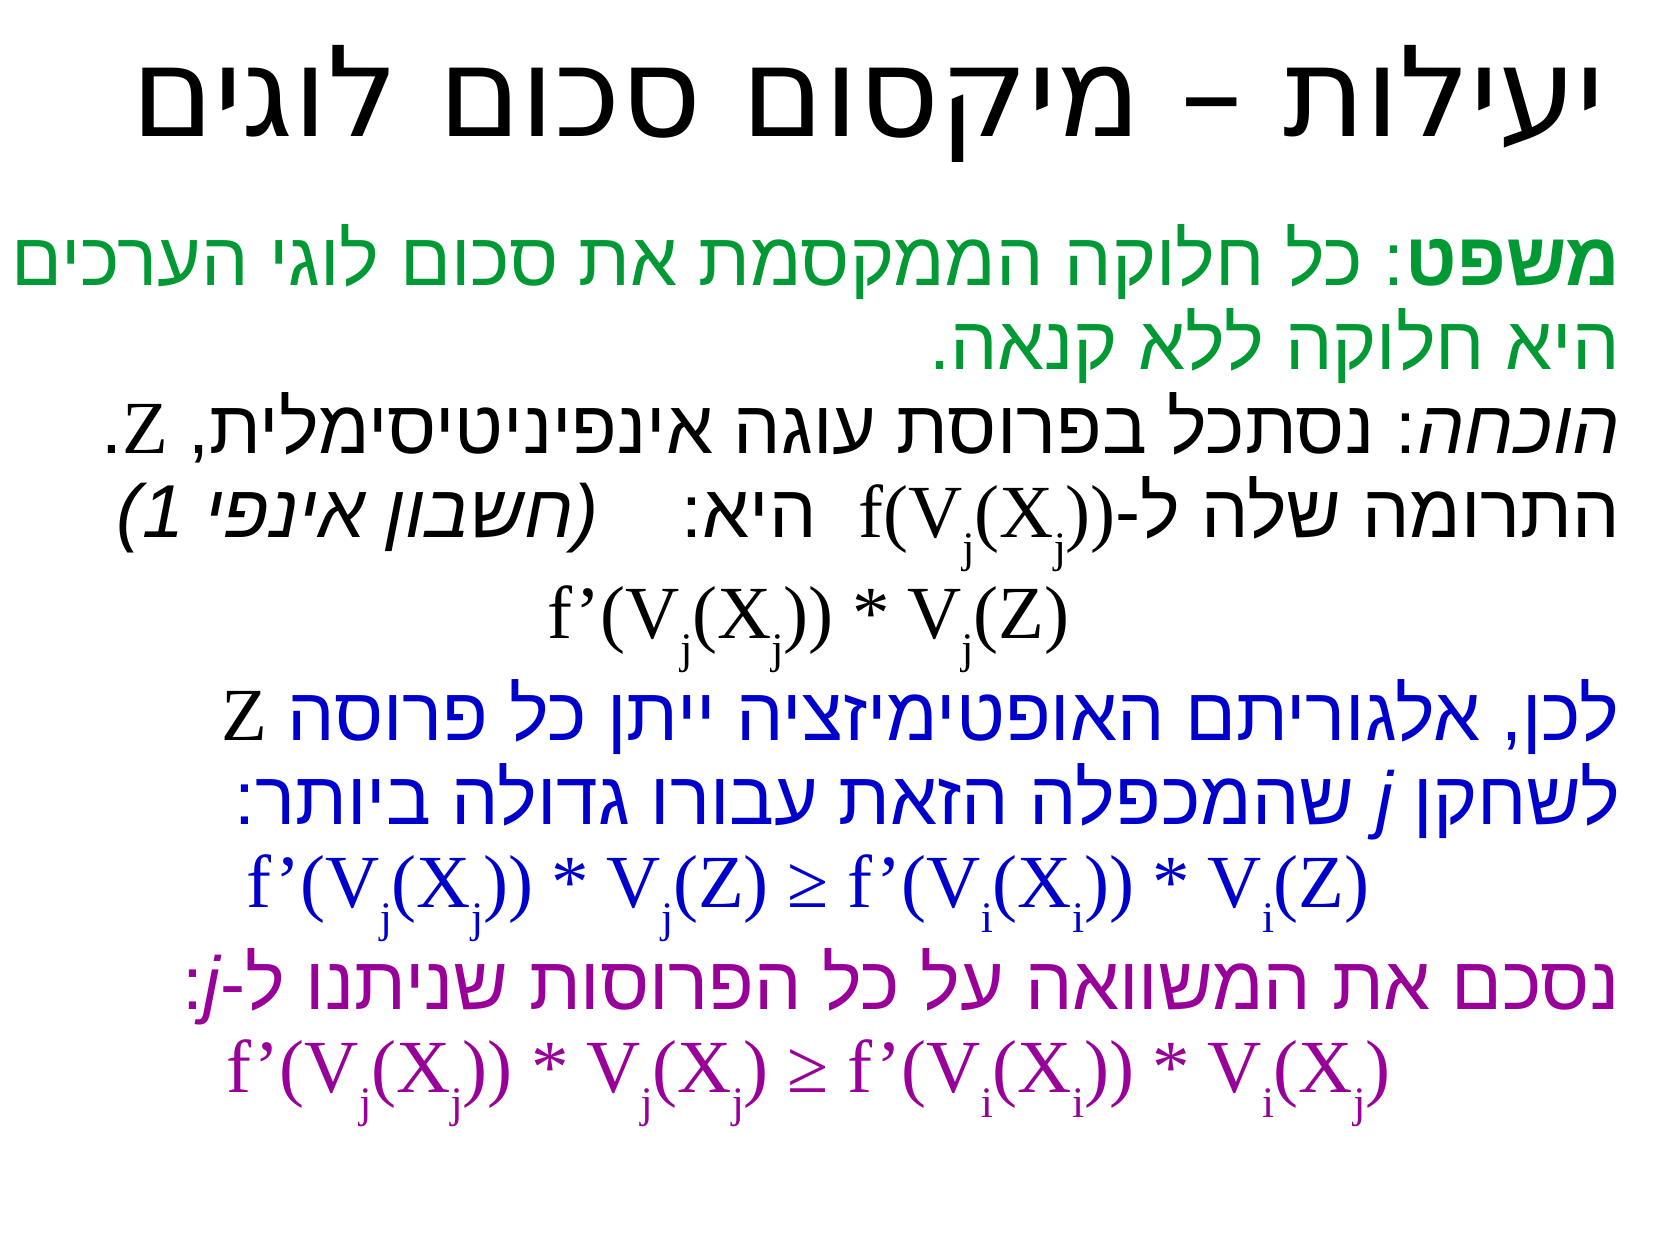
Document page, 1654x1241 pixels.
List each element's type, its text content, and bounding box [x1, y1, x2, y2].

title יעילות – מיקסום סכום לוגים [30, 7, 1654, 166]
text_box משפט: כל חלוקה הממקסמת את סכום לוגי הערכים היא חלוקה ללא קנאה. הוכחה: נסתכל בפרוסת עוגה אינפיניטיסימלית, Z. התרומה שלה ל-f(Vj(Xj)) היא: (חשבון אינפי 1) f’(Vj(Xj)) * Vj(Z) לכן, אלגוריתם האופטימיזציה ייתן כל פרוסה Z לשחקן j שהמכפלה הזאת עבורו גדולה ביותר: f’(Vj(Xj)) * Vj(Z) ≥ f’(Vi(Xi)) * Vi(Z) נסכם את המשוואה על כל הפרוסות שניתנו ל-j: f’(Vj(Xj)) * Vj(Xj) ≥ f’(Vi(Xi)) * Vi(Xj) [0, 210, 1636, 1241]
